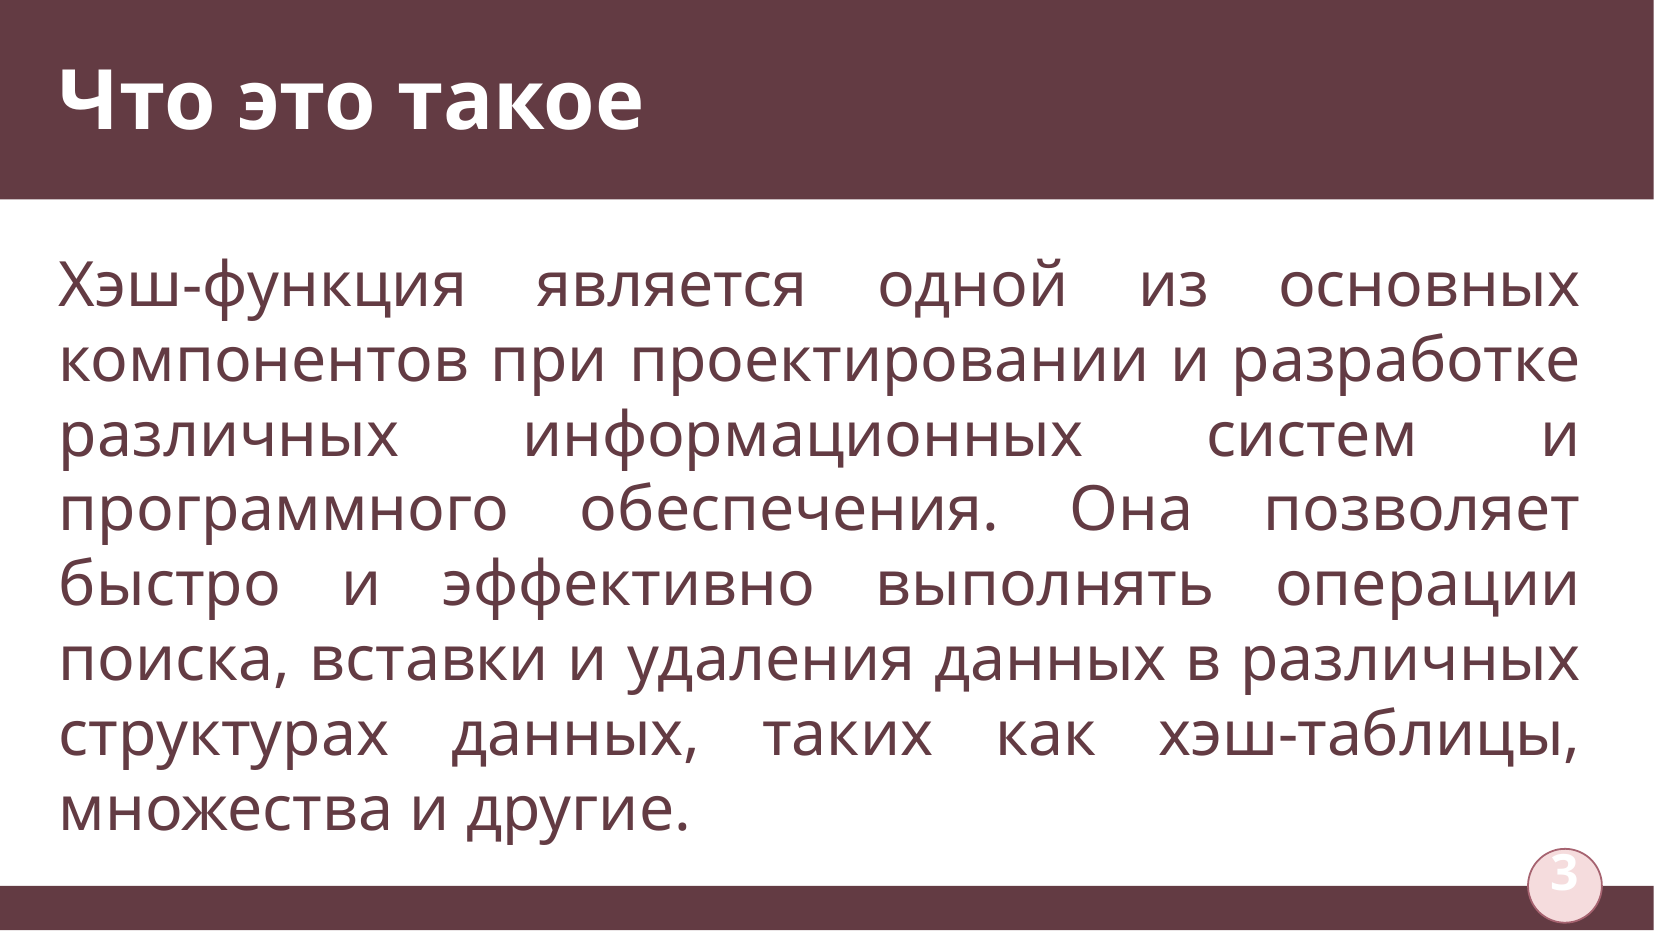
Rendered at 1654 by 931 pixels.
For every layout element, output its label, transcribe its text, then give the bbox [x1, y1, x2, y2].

list Хэш-функция является одной из основных компонентов при проектировании и разработке различных информационных систем и программного обеспечения. Она позволяет быстро и эффективно выполнять операции поиска, вставки и удаления данных в различных структурах данных, таких как хэш-таблицы, множества и другие. [59, 243, 1595, 769]
title Что это такое [59, 37, 1595, 155]
